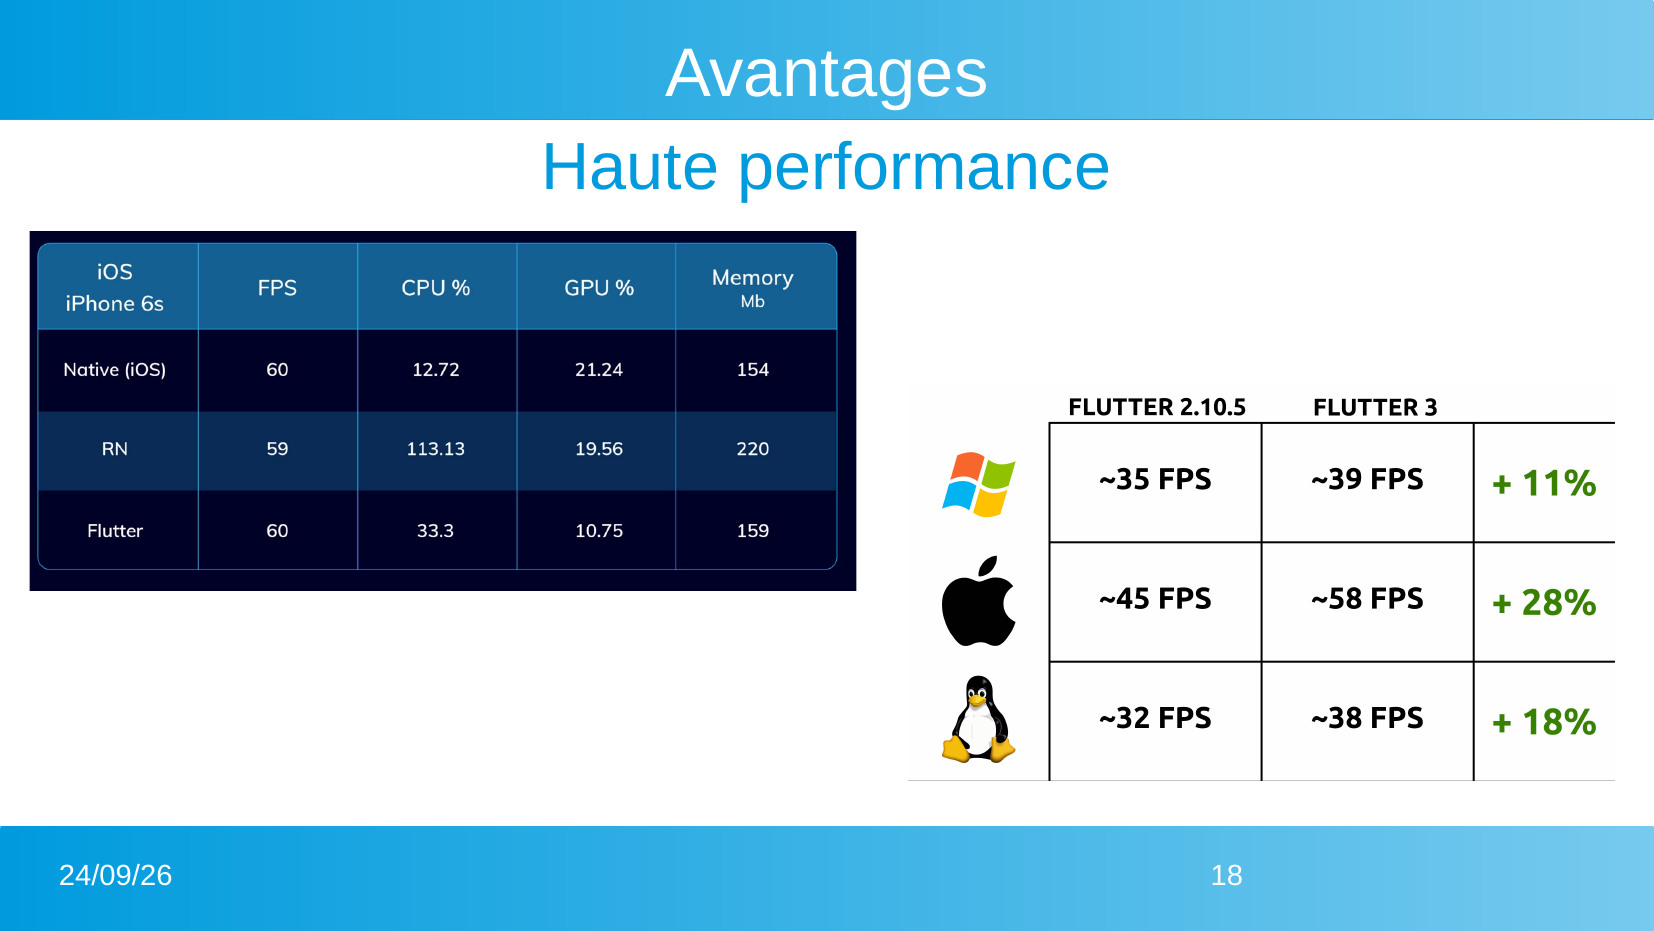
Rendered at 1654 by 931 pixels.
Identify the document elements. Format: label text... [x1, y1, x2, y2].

subtitle Haute performance [59, 118, 1595, 207]
text_box [1210, 856, 1595, 916]
text_box [59, 856, 443, 916]
picture [29, 231, 857, 591]
picture [908, 383, 1615, 781]
title Avantages [59, 29, 1595, 108]
